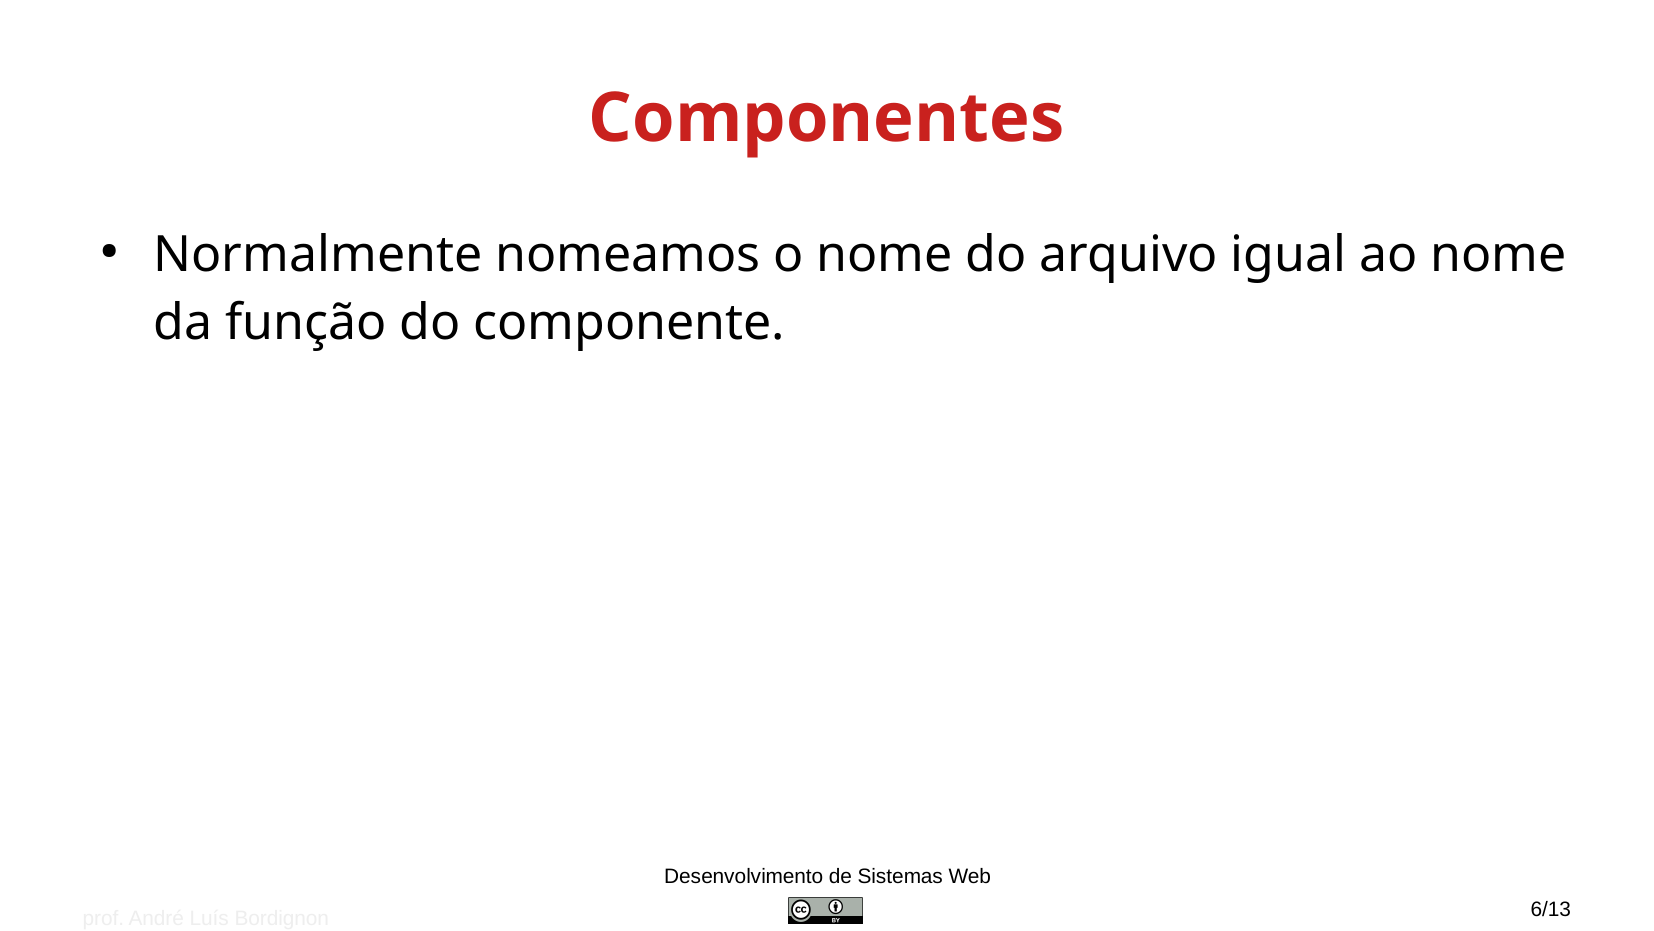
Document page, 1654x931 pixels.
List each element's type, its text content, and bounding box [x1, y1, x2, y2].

title Componentes [82, 37, 1571, 193]
list Normalmente nomeamos o nome do arquivo igual ao nome da função do componente. [82, 217, 1571, 827]
picture [788, 897, 863, 924]
